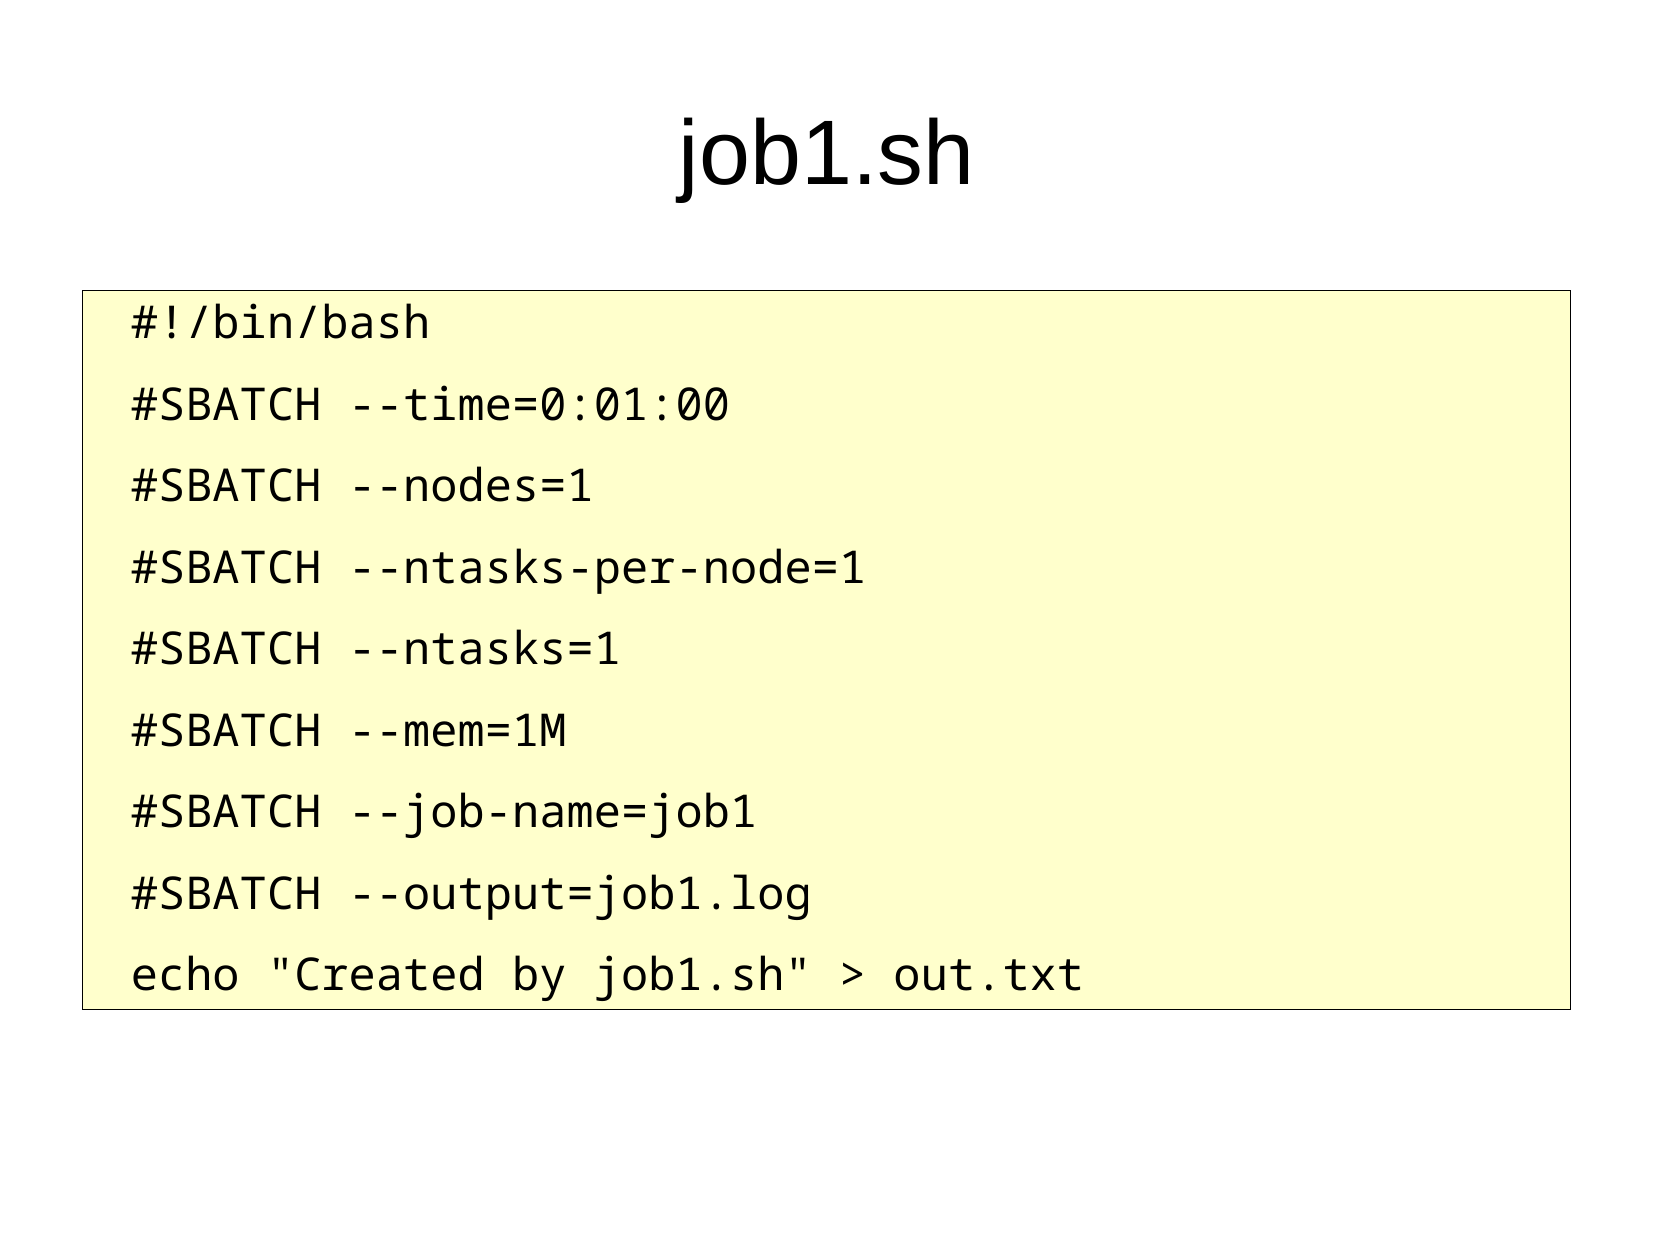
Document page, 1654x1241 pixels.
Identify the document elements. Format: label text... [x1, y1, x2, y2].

list #!/bin/bash #SBATCH --time=0:01:00 #SBATCH --nodes=1 #SBATCH --ntasks-per-node=1 #SBATCH --ntasks=1 #SBATCH --mem=1M #SBATCH --job-name=job1 #SBATCH --output=job1.log echo "Created by job1.sh" > out.txt [82, 290, 1571, 1010]
title job1.sh [82, 49, 1571, 257]
